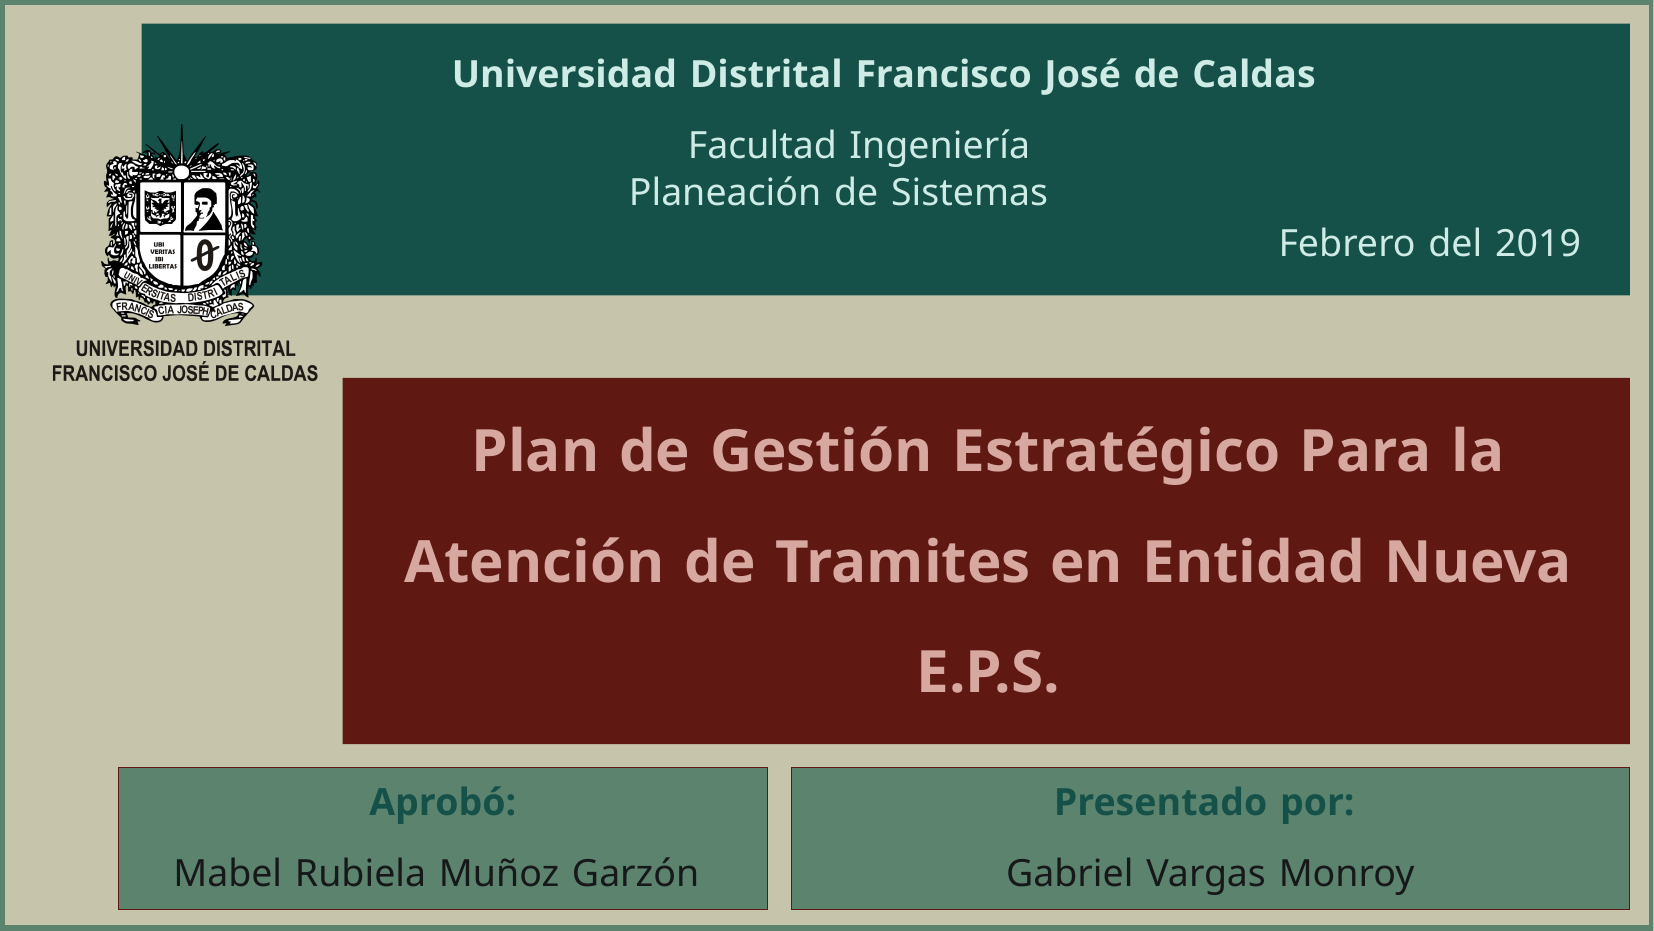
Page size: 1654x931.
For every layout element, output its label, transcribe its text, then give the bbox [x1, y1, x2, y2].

picture [35, 106, 331, 402]
text_box Febrero del 2019 [1263, 200, 1619, 287]
text_box Aprobó: Mabel Rubiela Muñoz Garzón [118, 767, 768, 910]
text_box Presentado por: Gabriel Vargas Monroy [791, 767, 1630, 910]
text_box Universidad Distrital Francisco José de Caldas [437, 32, 1441, 119]
text_box Planeación de Sistemas [614, 150, 1134, 237]
text_box Plan de Gestión Estratégico Para la Atención de Tramites en Entidad Nueva E.P.S. [389, 389, 1619, 737]
text_box Facultad Ingeniería [673, 103, 1063, 150]
text_box [0, 0, 1654, 931]
